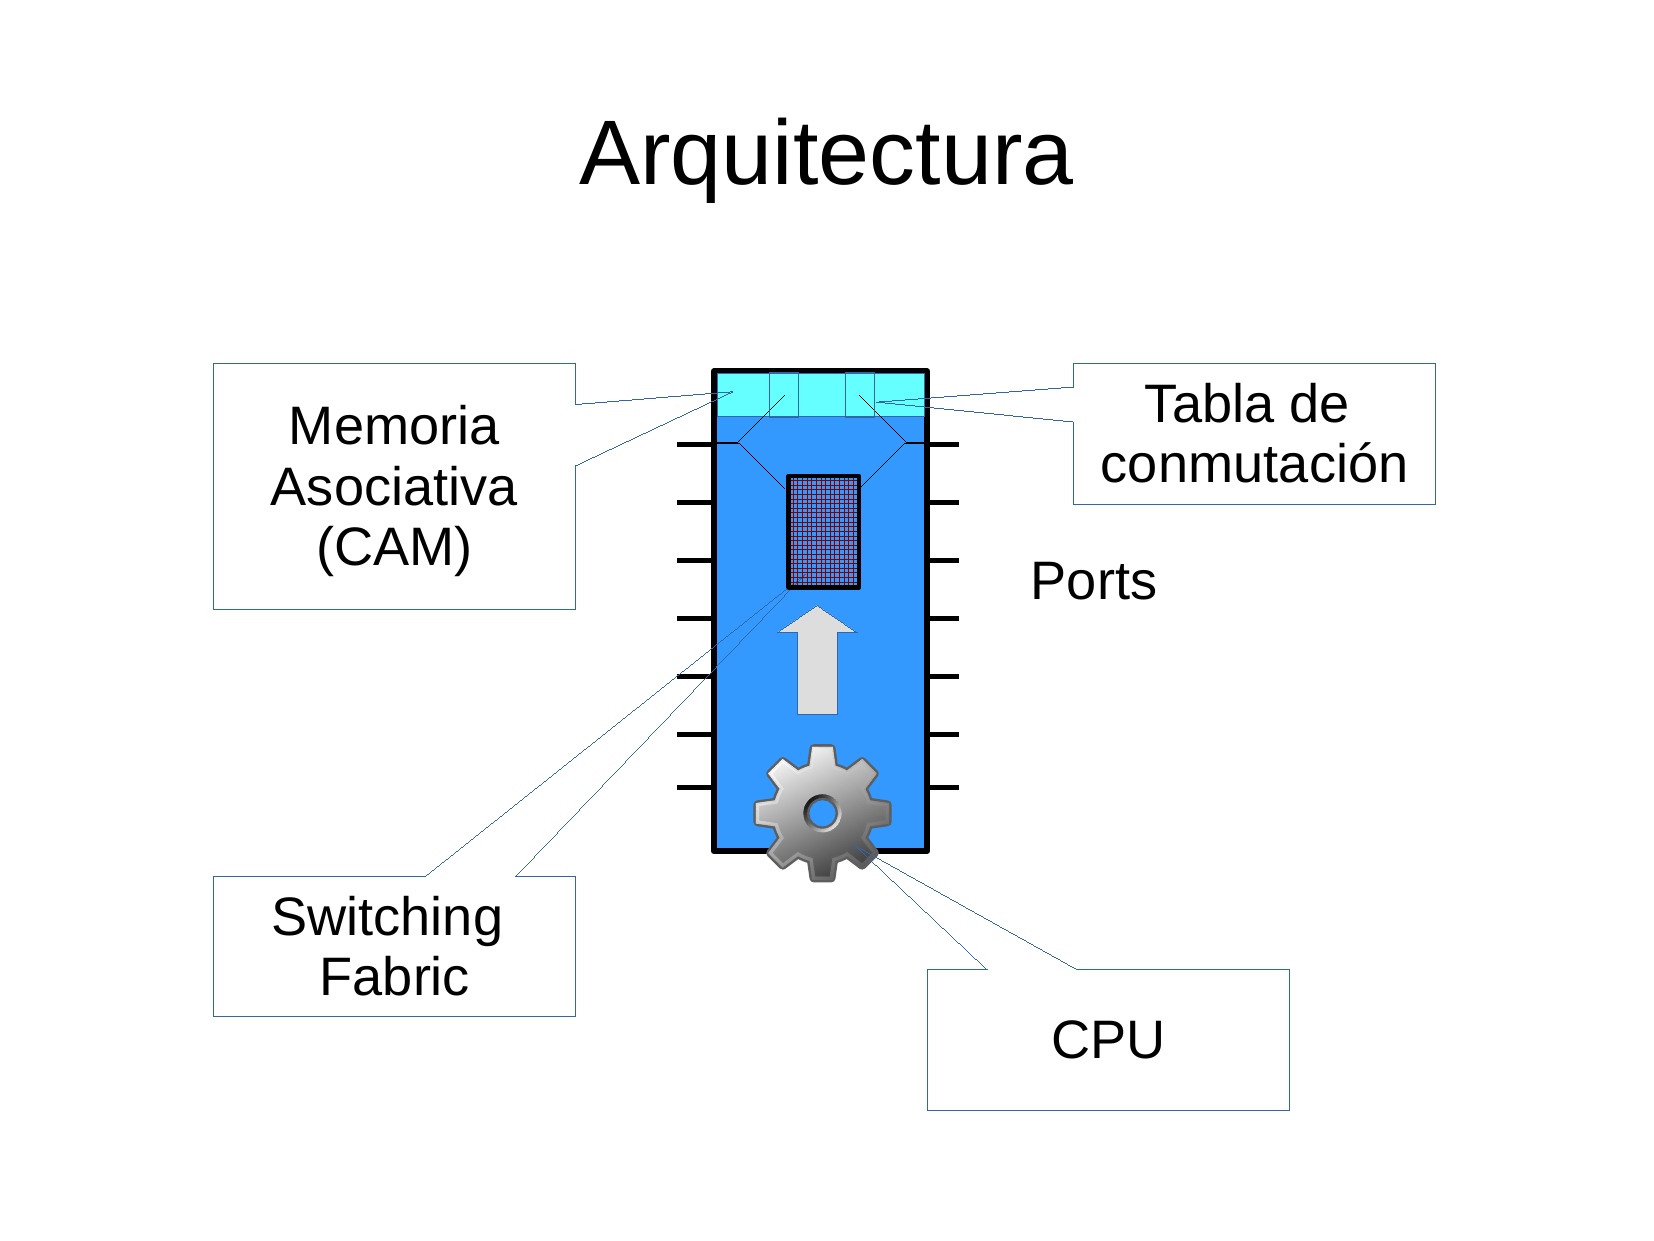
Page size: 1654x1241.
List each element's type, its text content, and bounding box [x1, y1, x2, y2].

text_box Ports [1016, 542, 1173, 619]
title Arquitectura [82, 49, 1571, 257]
text_box Switching Fabric [213, 587, 792, 1017]
text_box Tabla de conmutación [876, 363, 1436, 505]
text_box Memoria Asociativa (CAM) [213, 363, 733, 610]
text_box CPU [855, 845, 1290, 1111]
picture [732, 720, 911, 900]
text_box [713, 371, 928, 851]
